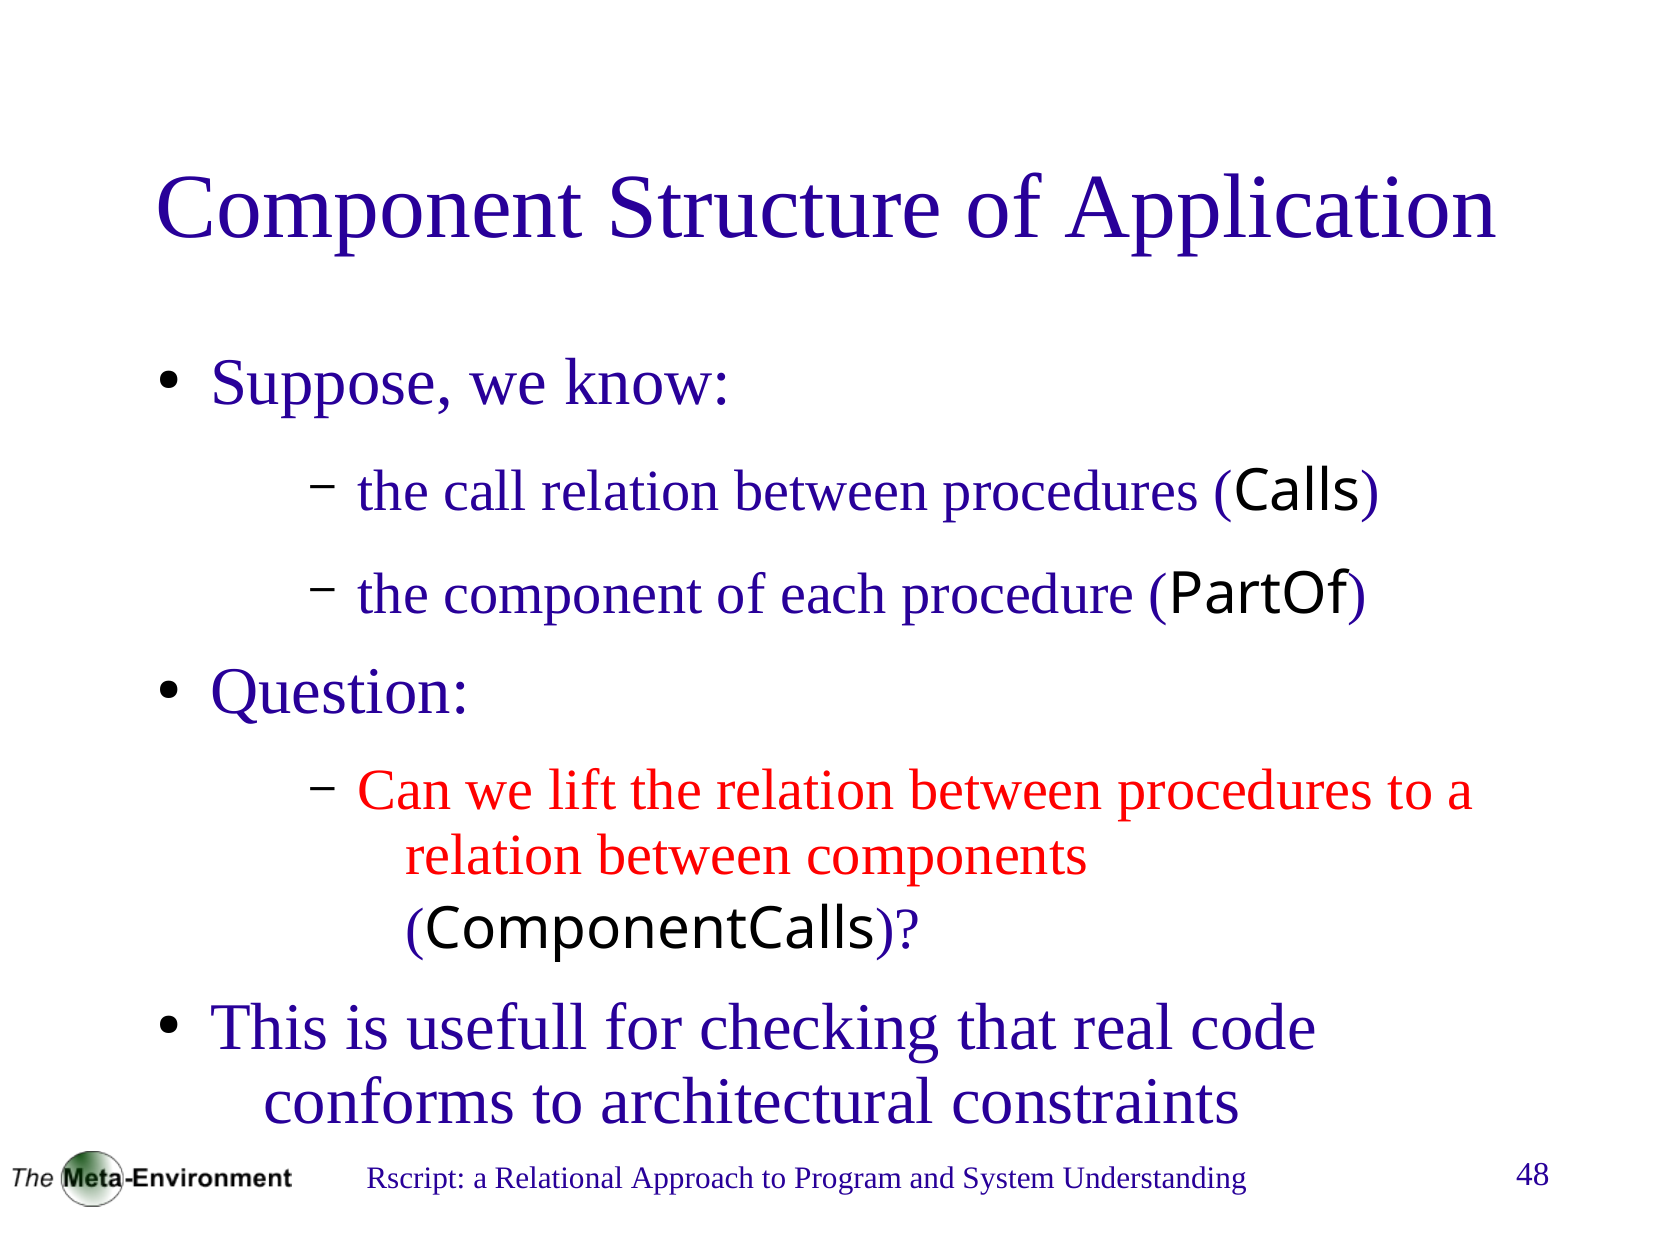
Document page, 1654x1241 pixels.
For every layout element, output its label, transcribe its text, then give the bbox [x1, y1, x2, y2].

picture [12, 1151, 292, 1207]
list Suppose, we know: the call relation between procedures (Calls) the component of each procedure (PartOf) Question: Can we lift the relation between procedures to a relation between components (ComponentCalls)? This is usefull for checking that real code conforms to architectural constraints [121, 344, 1534, 1127]
title Component Structure of Application [121, 102, 1534, 311]
